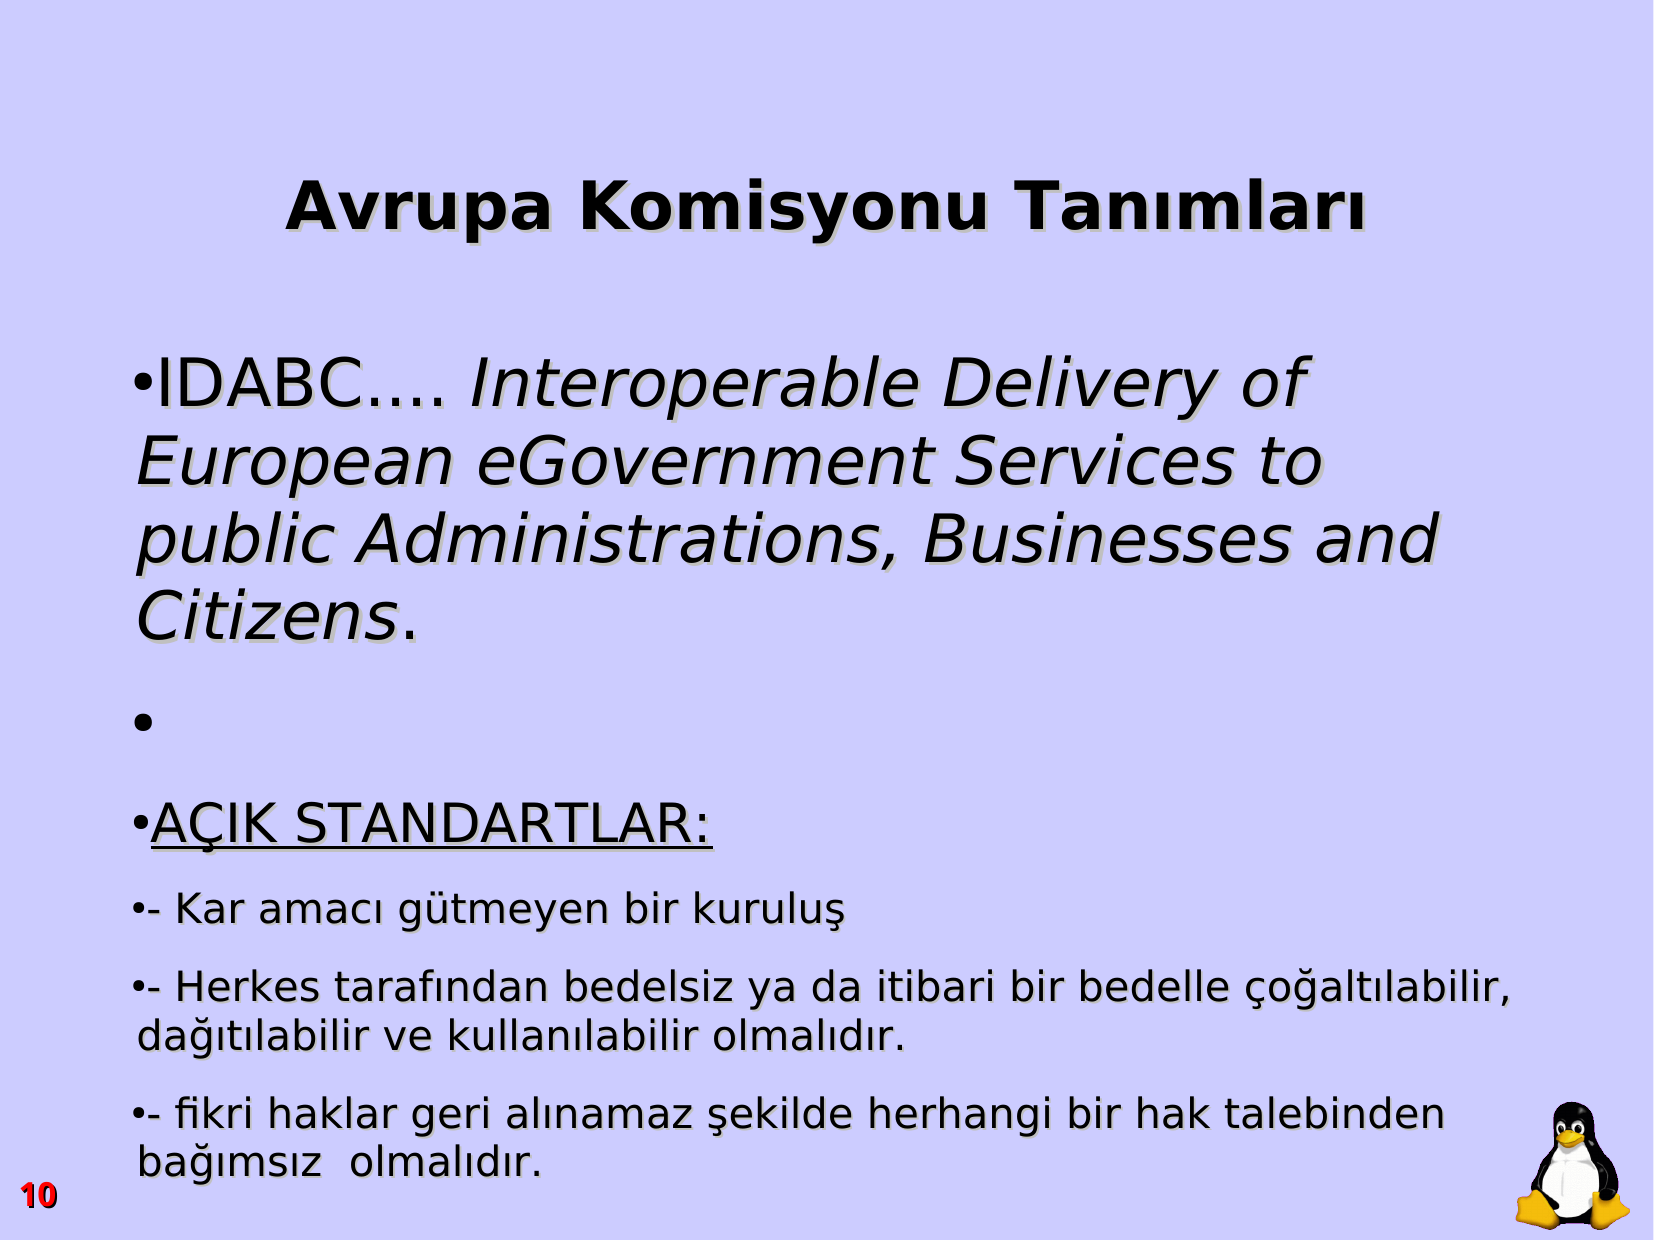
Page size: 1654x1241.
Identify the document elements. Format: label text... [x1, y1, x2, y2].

title Avrupa Komisyonu Tanımları [121, 102, 1534, 310]
picture [1504, 1086, 1654, 1241]
list IDABC.... Interoperable Delivery of European eGovernment Services to public Administrations, Businesses and Citizens. AÇIK STANDARTLAR: - Kar amacı gütmeyen bir kuruluş - Herkes tarafından bedelsiz ya da itibari bir bedelle çoğaltılabilir, dağıtılabilir ve kullanılabilir olmalıdır. - fikri haklar geri alınamaz şekilde herhangi bir hak talebinden bağımsız olmalıdır. [121, 344, 1534, 1127]
